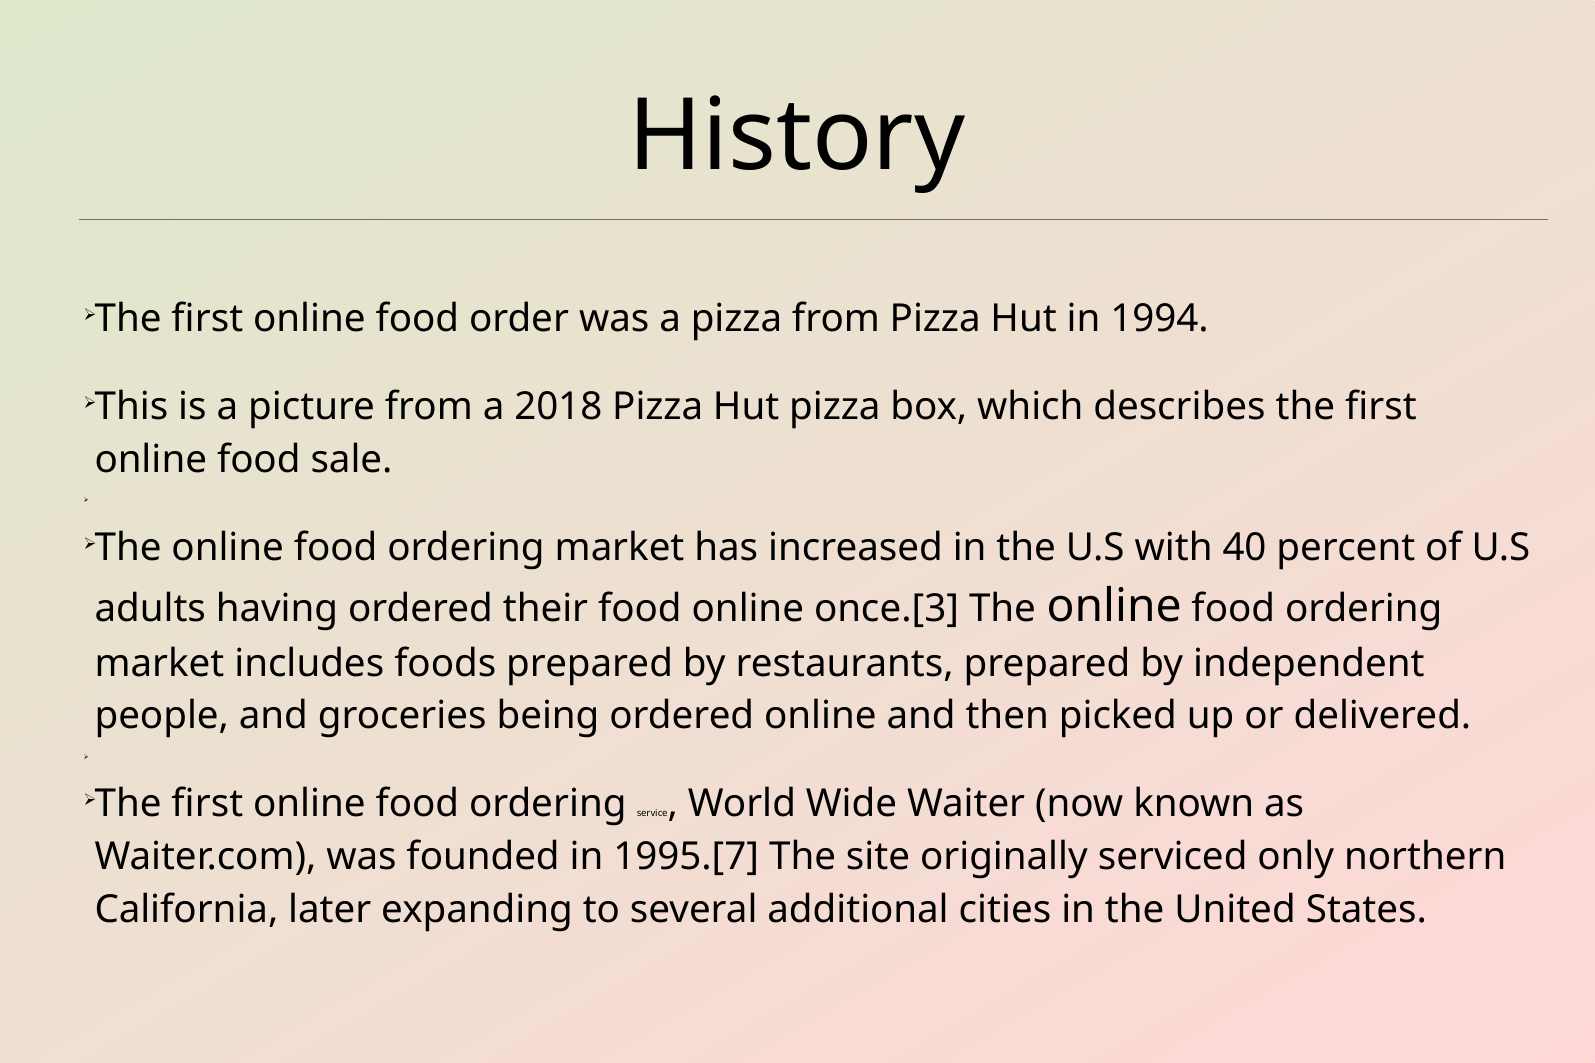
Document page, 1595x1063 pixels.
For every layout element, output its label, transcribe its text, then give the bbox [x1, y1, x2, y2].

title History [79, 42, 1515, 219]
list The first online food order was a pizza from Pizza Hut in 1994. This is a picture from a 2018 Pizza Hut pizza box, which describes the first online food sale. The online food ordering market has increased in the U.S with 40 percent of U.S adults having ordered their food online once.[3] The online food ordering market includes foods prepared by restaurants, prepared by independent people, and groceries being ordered online and then picked up or delivered. The first online food ordering service, World Wide Waiter (now known as Waiter.com), was founded in 1995.[7] The site originally serviced only northern California, later expanding to several additional cities in the United States. [79, 289, 1536, 1063]
